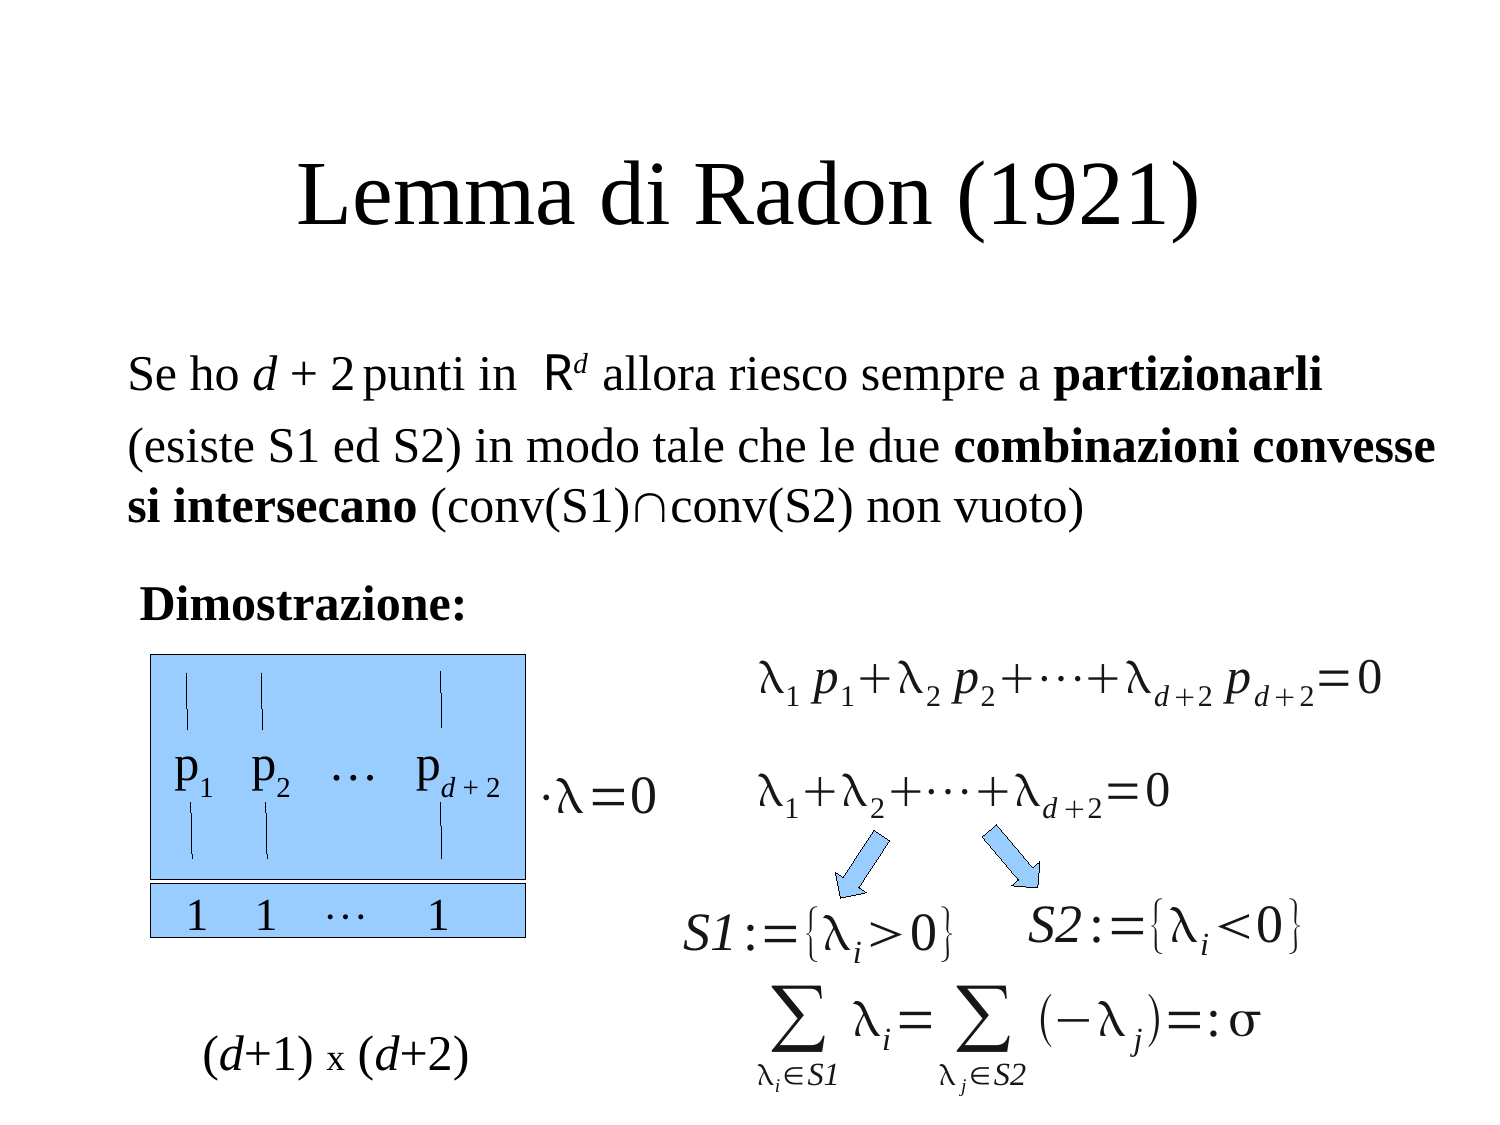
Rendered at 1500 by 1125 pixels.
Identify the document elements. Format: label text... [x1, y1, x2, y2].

chart [1020, 894, 1314, 963]
text_box [835, 830, 890, 899]
title Lemma di Radon (1921) [112, 107, 1387, 280]
chart [750, 762, 1177, 826]
chart [675, 902, 967, 971]
chart [751, 649, 1388, 713]
chart [750, 982, 1269, 1097]
text_box Dimostrazione: [124, 562, 623, 638]
text_box (d+1) x (d+2) [187, 1012, 526, 1088]
text_box Se ho d + 2 punti in Rd allora riesco sempre a partizionarli (esiste S1 ed S2) in modo tale che le due combinazioni convesse si intersecano (conv(S1)conv(S2) non vuoto) [112, 332, 1463, 540]
chart [525, 765, 665, 826]
text_box 1 1  1 [150, 883, 526, 938]
text_box [982, 824, 1040, 888]
text_box p1 p2 … pd + 2 [150, 654, 526, 880]
